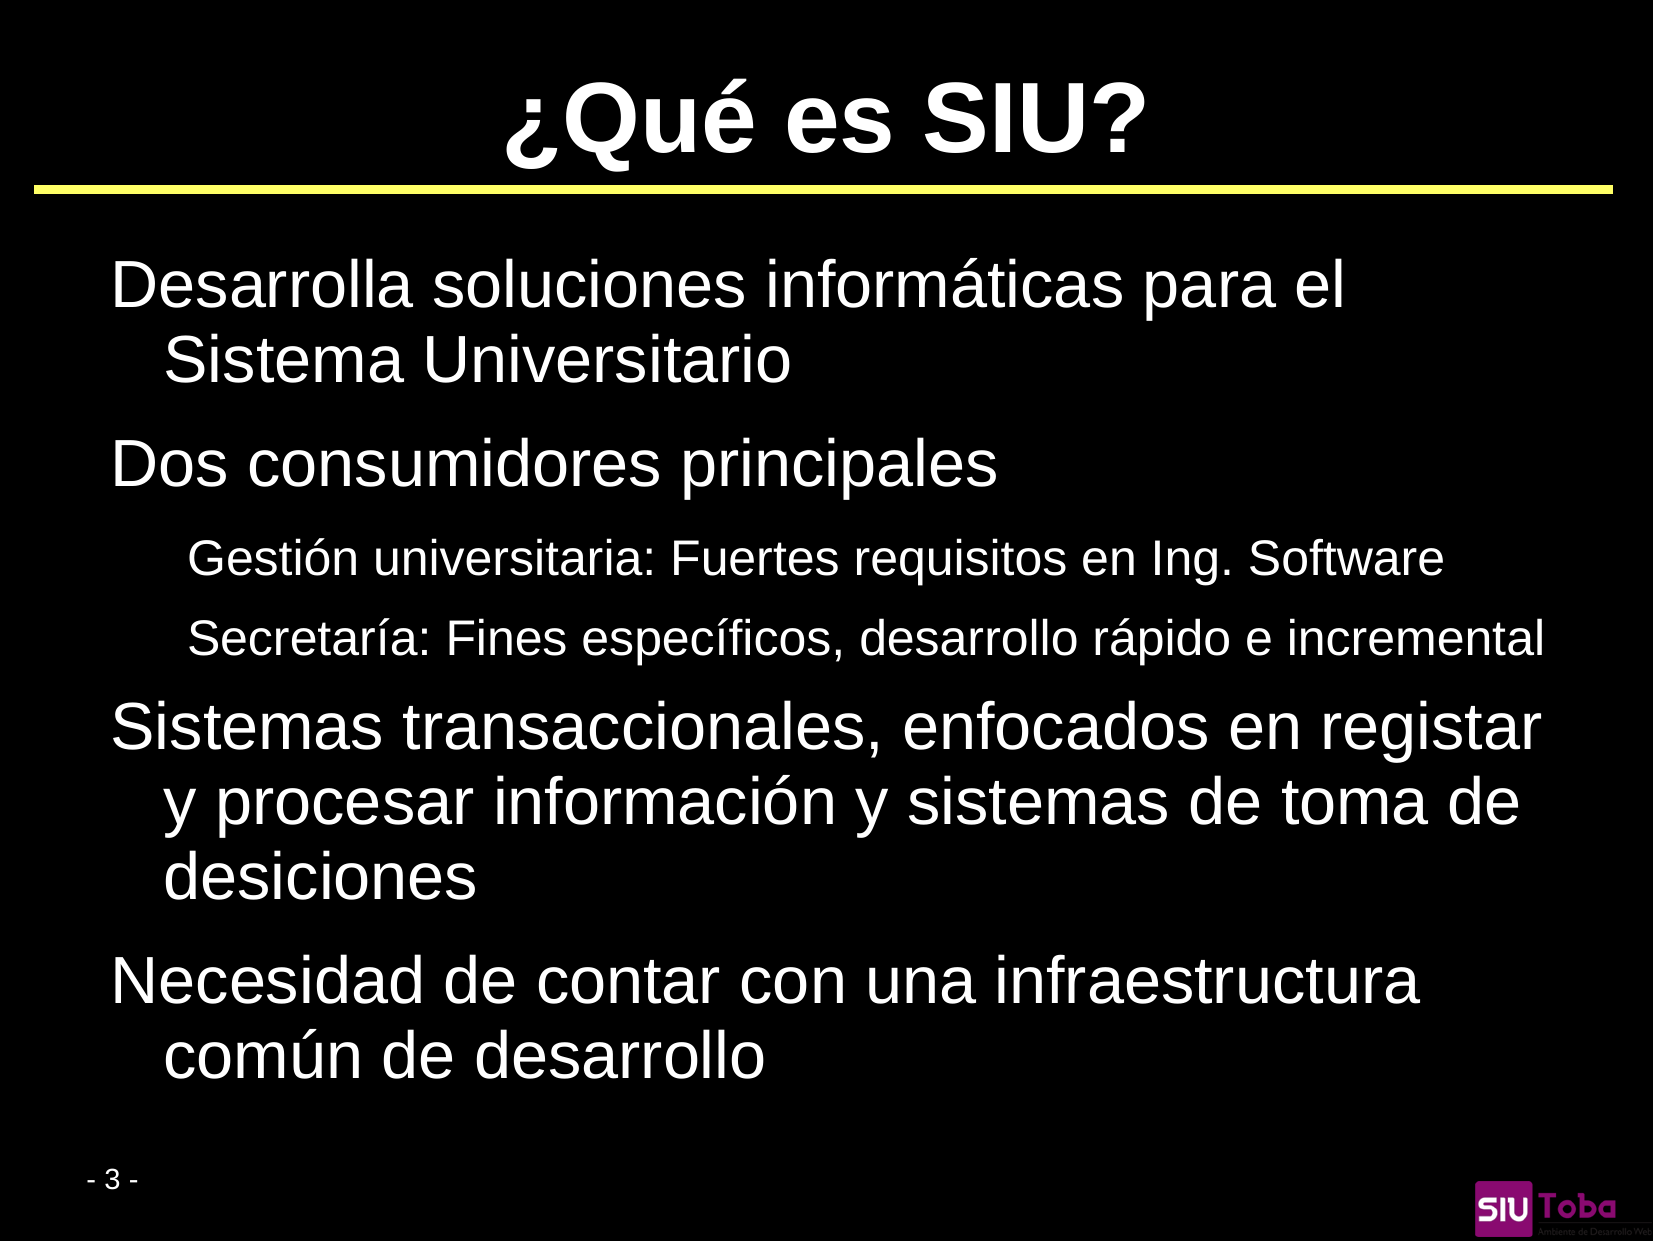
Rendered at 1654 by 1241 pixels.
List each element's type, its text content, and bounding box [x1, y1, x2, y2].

title ¿Qué es SIU? [58, 47, 1594, 188]
picture [1475, 1181, 1652, 1237]
list Desarrolla soluciones informáticas para el Sistema Universitario Dos consumidores principales Gestión universitaria: Fuertes requisitos en Ing. Software Secretaría: Fines específicos, desarrollo rápido e incremental Sistemas transaccionales, enfocados en registar y procesar información y sistemas de toma de desiciones Necesidad de contar con una infraestructura común de desarrollo [92, 247, 1575, 1201]
